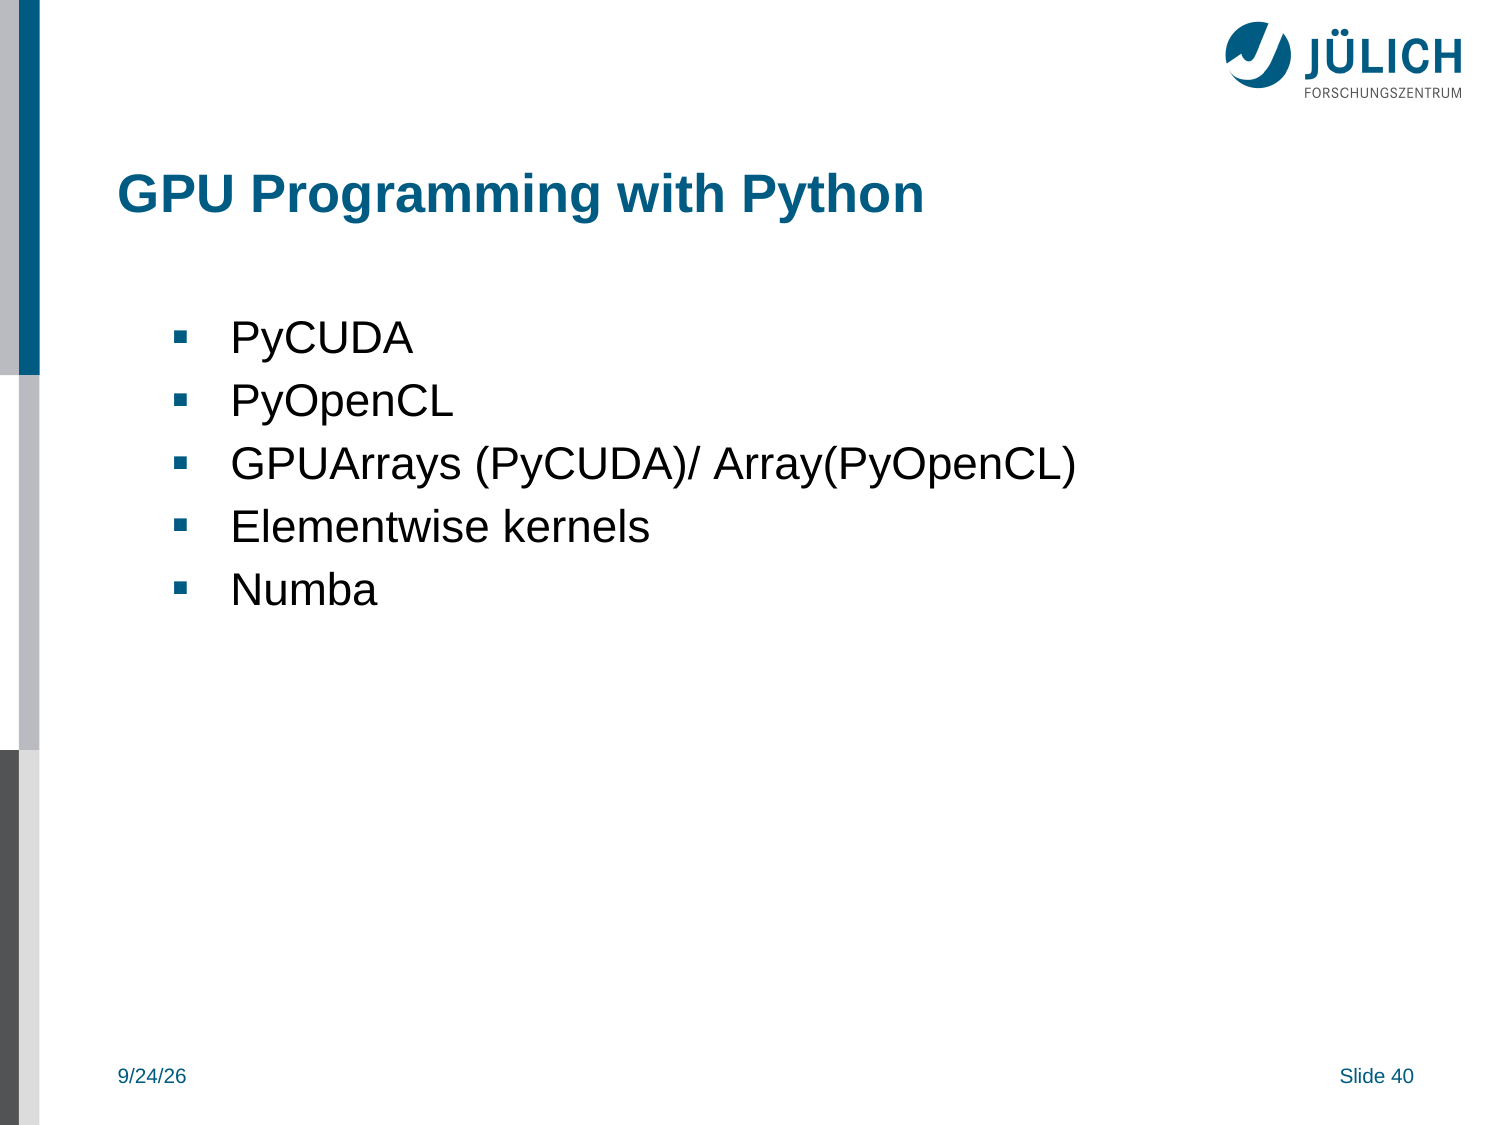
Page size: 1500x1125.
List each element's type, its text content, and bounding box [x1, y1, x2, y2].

title GPU Programming with Python [117, 99, 1393, 288]
list PyCUDA PyOpenCL GPUArrays (PyCUDA)/ Array(PyOpenCL) Elementwise kernels Numba [117, 312, 1393, 988]
picture [1224, 20, 1461, 98]
